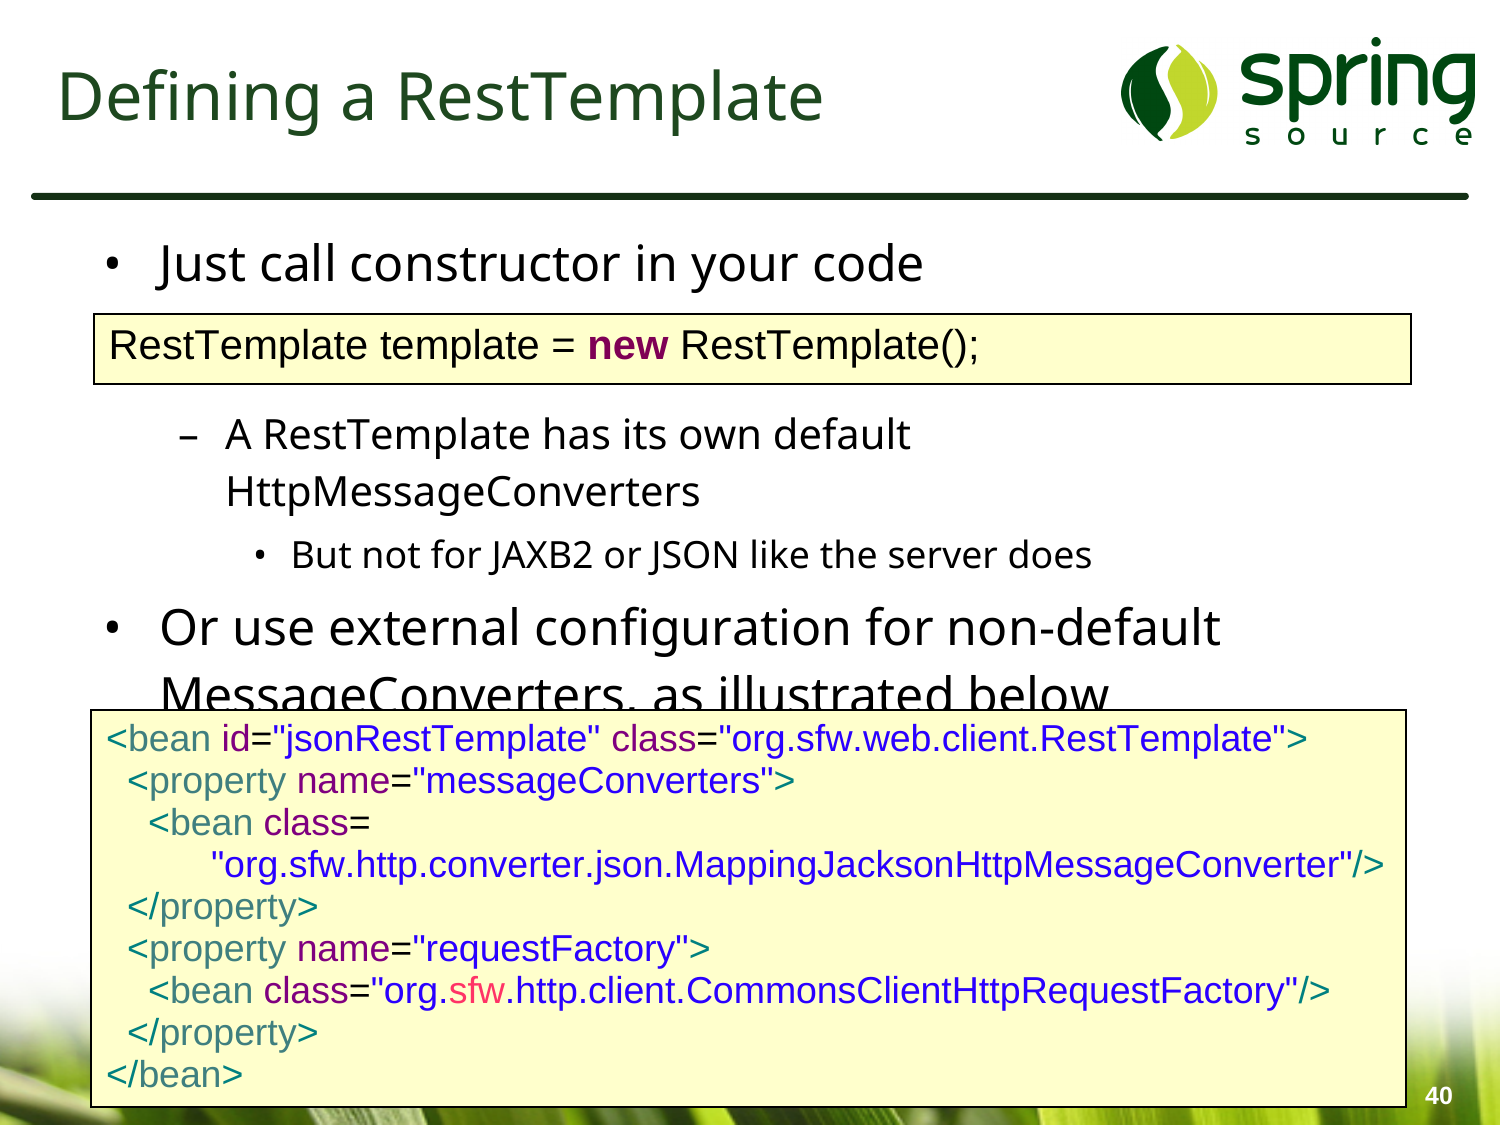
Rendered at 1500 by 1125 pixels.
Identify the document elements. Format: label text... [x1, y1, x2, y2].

title Defining a RestTemplate [56, 14, 1089, 175]
text_box RestTemplate template = new RestTemplate(); [93, 314, 1412, 385]
list Just call constructor in your code [103, 227, 1394, 299]
text_box <bean id="jsonRestTemplate" class="org.sfw.web.client.RestTemplate"> <property name="messageConverters"> <bean class= "org.sfw.http.converter.json.MappingJacksonHttpMessageConverter"/> </property> <property name="requestFactory"> <bean class="org.sfw.http.client.CommonsClientHttpRequestFactory"/> </property> </bean> [91, 709, 1407, 1108]
picture [0, 944, 1500, 1125]
picture [1121, 37, 1475, 145]
list A RestTemplate has its own default HttpMessageConverters But not for JAXB2 or JSON like the server does Or use external configuration for non-default MessageConverters, as illustrated below [103, 404, 1394, 696]
